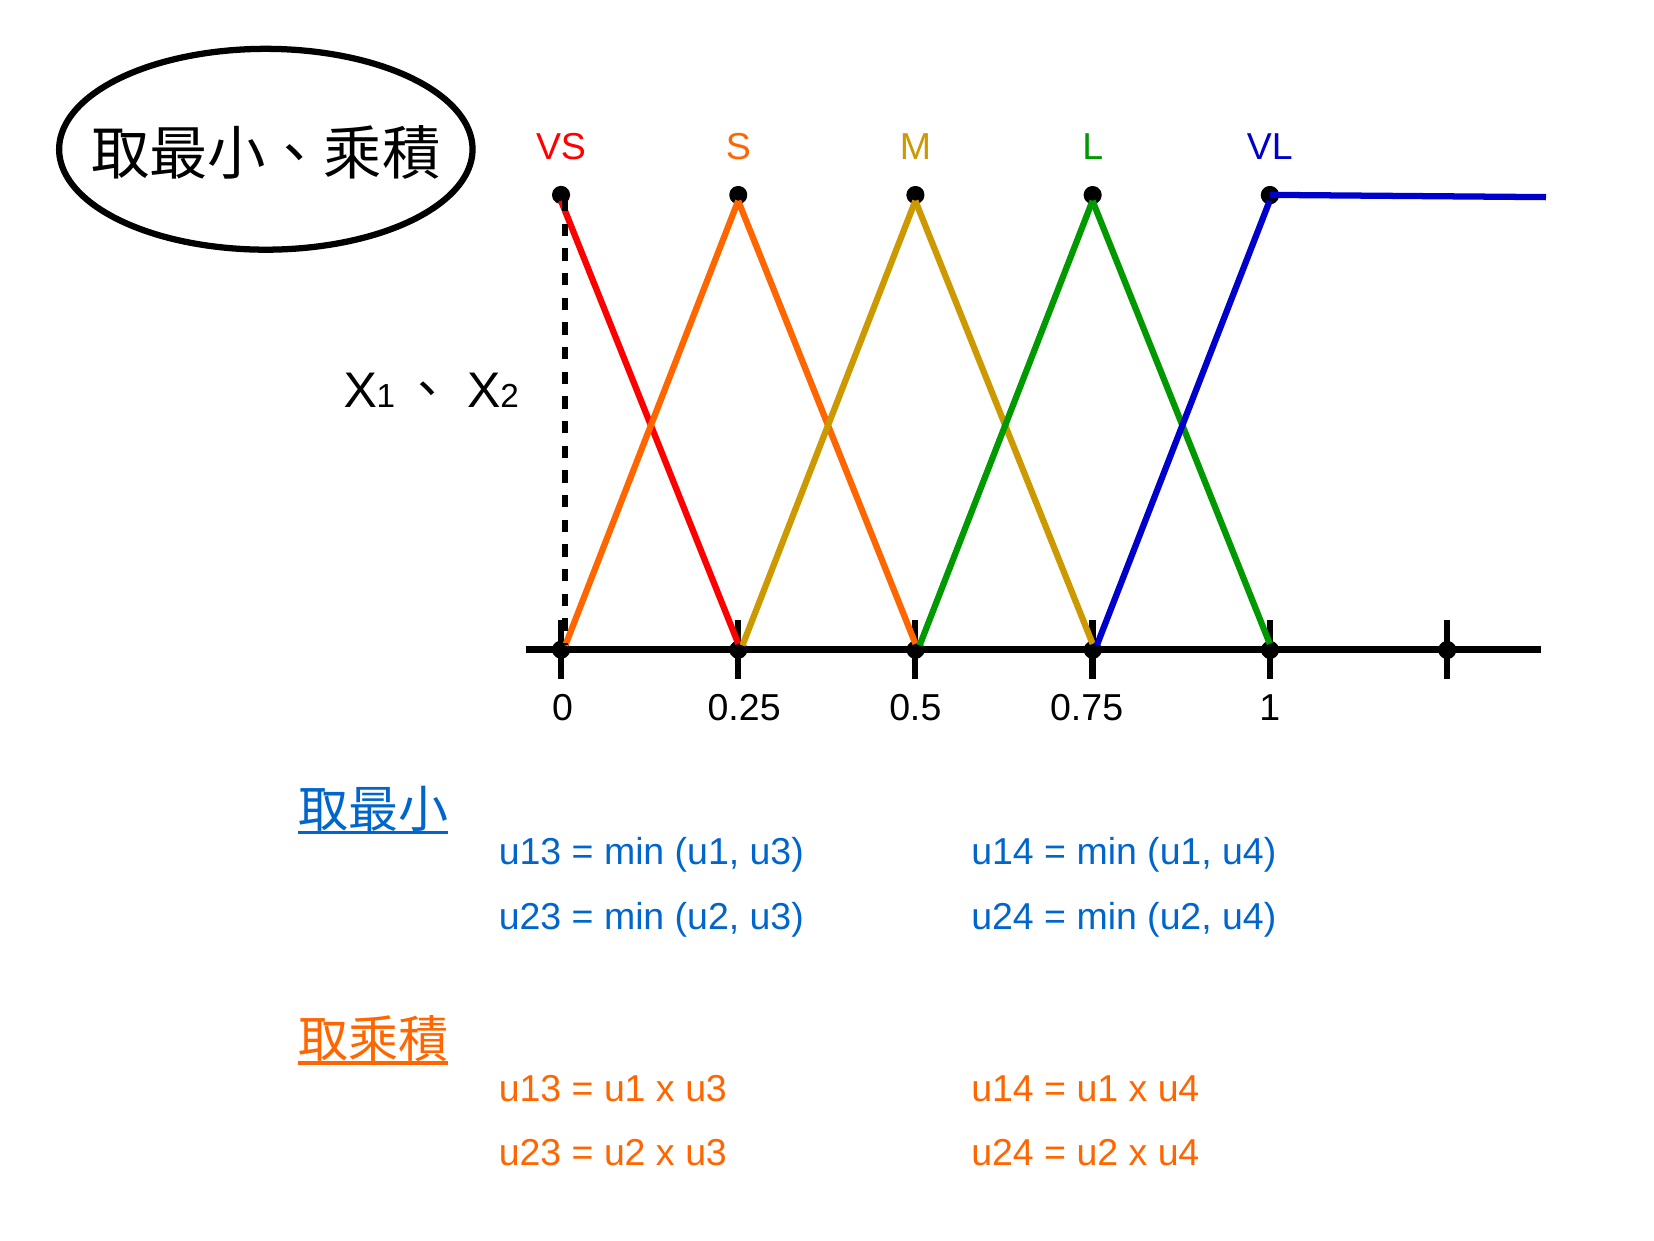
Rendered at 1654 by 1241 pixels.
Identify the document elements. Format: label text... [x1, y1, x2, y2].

text_box 0.75 [1033, 679, 1140, 778]
text_box VS [513, 118, 609, 175]
text_box 0 [537, 679, 585, 736]
text_box 取最小 [283, 761, 532, 836]
text_box u13 = u1 x u3 [484, 1059, 922, 1124]
text_box 取乘積 [283, 992, 532, 1066]
text_box VL [1222, 118, 1317, 175]
text_box 0.25 [690, 679, 798, 778]
text_box 1 [1222, 679, 1317, 736]
text_box L [1045, 118, 1140, 175]
text_box [555, 643, 568, 656]
text_box [1441, 644, 1454, 656]
text_box 取最小、乘積 [59, 48, 473, 250]
text_box [732, 189, 745, 200]
text_box u23 = min (u2, u3) [484, 888, 922, 946]
text_box u24 = min (u2, u4) [956, 888, 1382, 946]
text_box [732, 644, 745, 656]
text_box [555, 188, 567, 201]
text_box u23 = u2 x u3 [484, 1124, 922, 1182]
text_box u14 = u1 x u4 [956, 1059, 1382, 1117]
text_box u13 = min (u1, u3) [484, 823, 922, 888]
text_box [909, 645, 922, 656]
text_box [1264, 644, 1276, 656]
text_box [1263, 189, 1275, 201]
text_box M [868, 118, 963, 175]
text_box X1、X2 [318, 342, 544, 416]
text_box 0.5 [868, 679, 963, 736]
text_box [1086, 645, 1099, 656]
text_box u24 = u2 x u4 [956, 1124, 1382, 1182]
text_box u14 = min (u1, u4) [956, 823, 1382, 881]
text_box [1086, 189, 1099, 200]
text_box S [691, 118, 786, 175]
text_box [909, 189, 922, 200]
